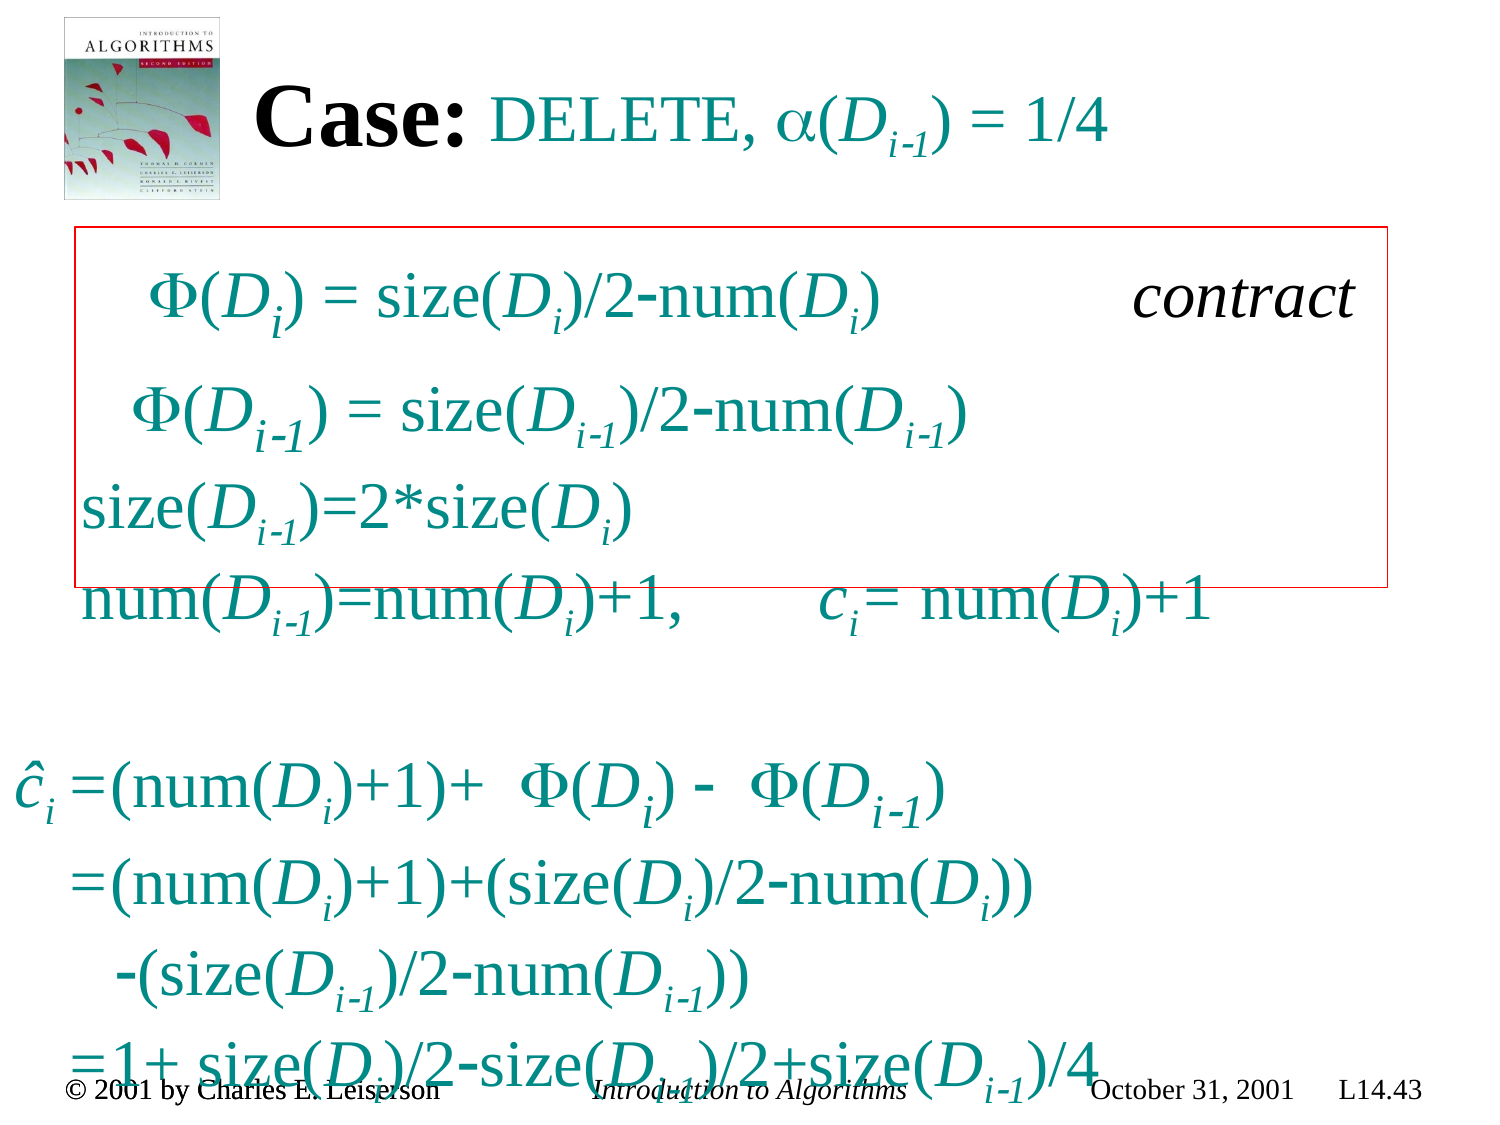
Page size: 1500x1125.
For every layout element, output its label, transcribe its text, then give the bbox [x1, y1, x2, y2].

picture [64, 17, 220, 200]
title Case: [237, 24, 1475, 213]
text_box (Di) = size(Di)/2num(Di) contract (Di1) = size(Di1)/2num(Di1) size(Di1)=2*size(Di) num(Di1)=num(Di)+1, ci= num(Di)+1 ĉi =(num(Di)+1)+(Di) (Di1) =(num(Di)+1)+(size(Di)/2num(Di)) (size(Di1)/2num(Di1)) =1+ size(Di)/2size(Di1)/2+size(Di1)/4 =1 + size(Di1)/4size(Di1)/2+size(Di1)/4 =1. [76, 228, 1387, 587]
text_box (Di) = size(Di)/2num(Di) contract (Di1) = size(Di1)/2num(Di1) size(Di1)=2*size(Di) num(Di1)=num(Di)+1, ci= num(Di)+1 ĉi =(num(Di)+1)+(Di) (Di1) =(num(Di)+1)+(size(Di)/2num(Di)) (size(Di1)/2num(Di1)) =1+ size(Di)/2size(Di1)/2+size(Di1)/4 =1 + size(Di1)/4size(Di1)/2+size(Di1)/4 =1. [0, 227, 1500, 1125]
text_box DELETE, (Di1) = 1/4 [474, 66, 1125, 174]
